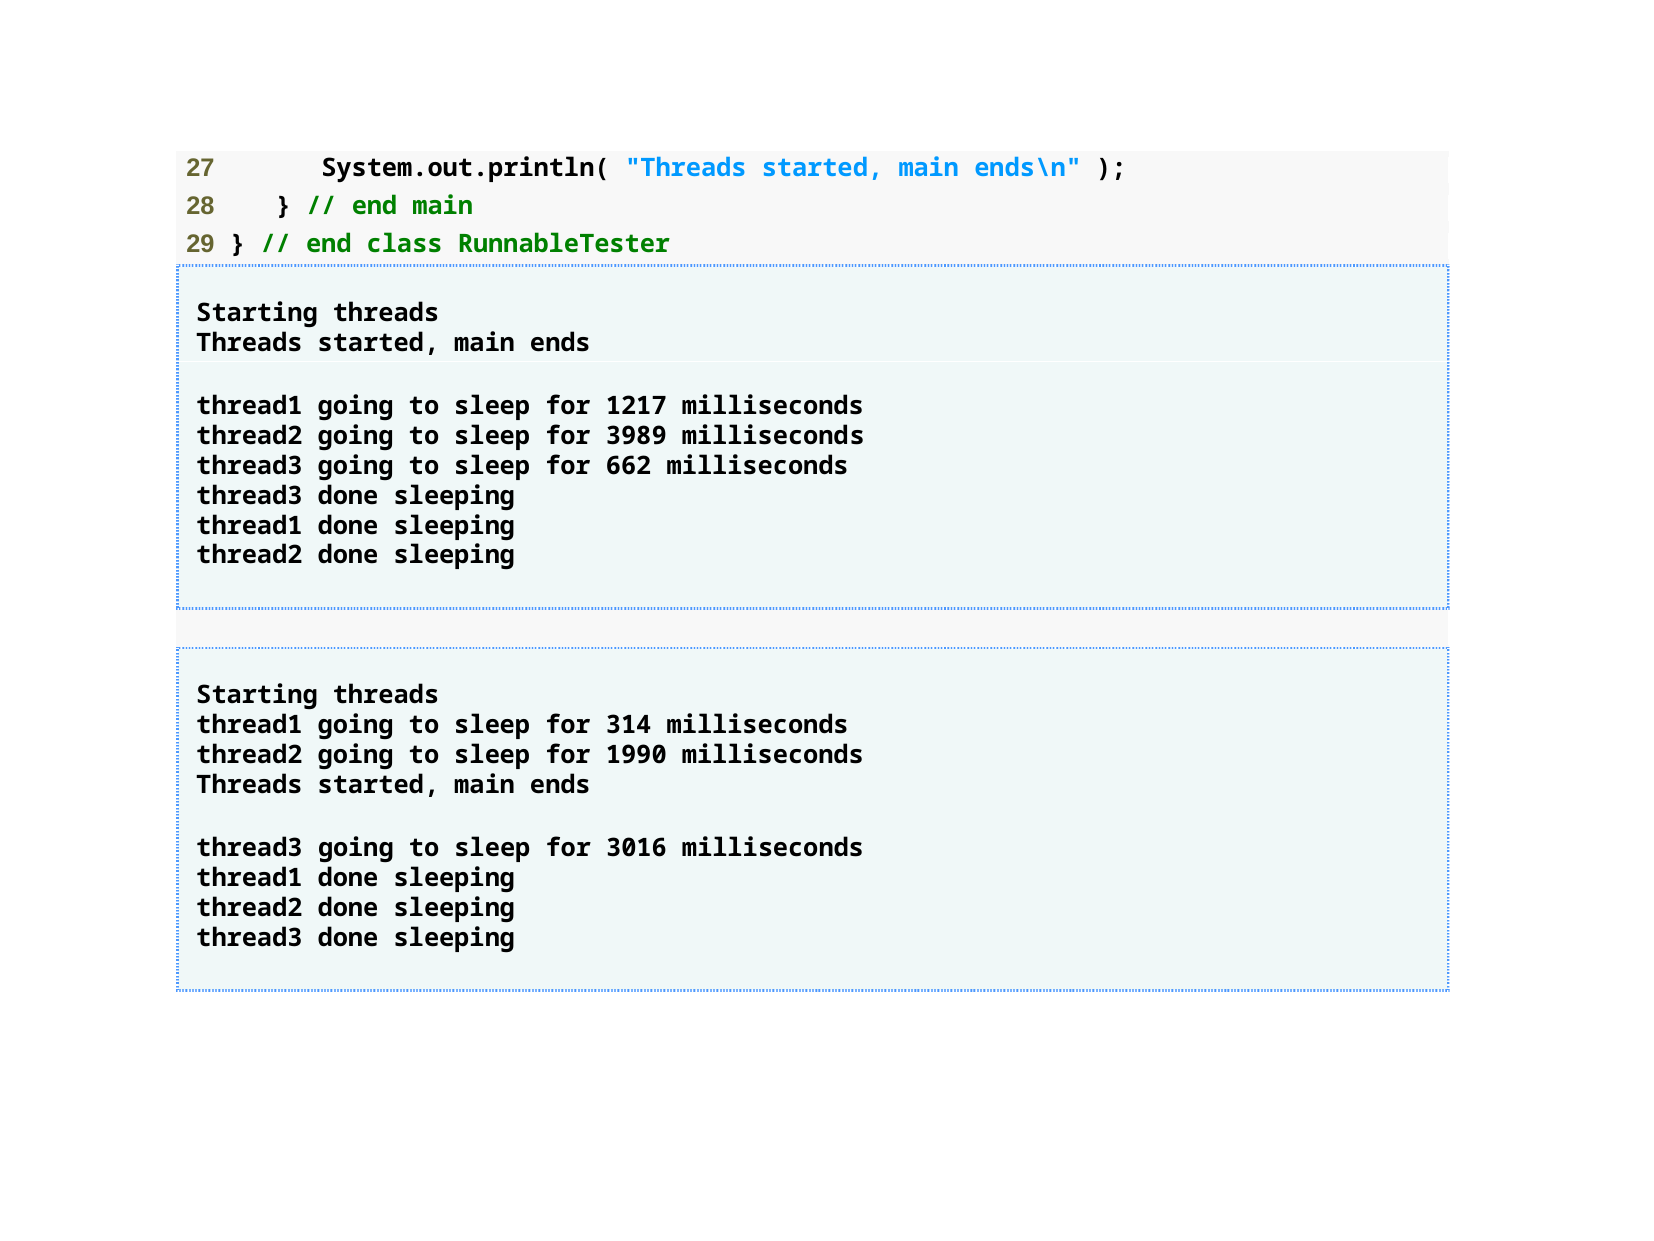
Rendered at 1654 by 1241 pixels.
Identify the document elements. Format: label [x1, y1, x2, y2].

chart [175, 151, 1450, 1032]
